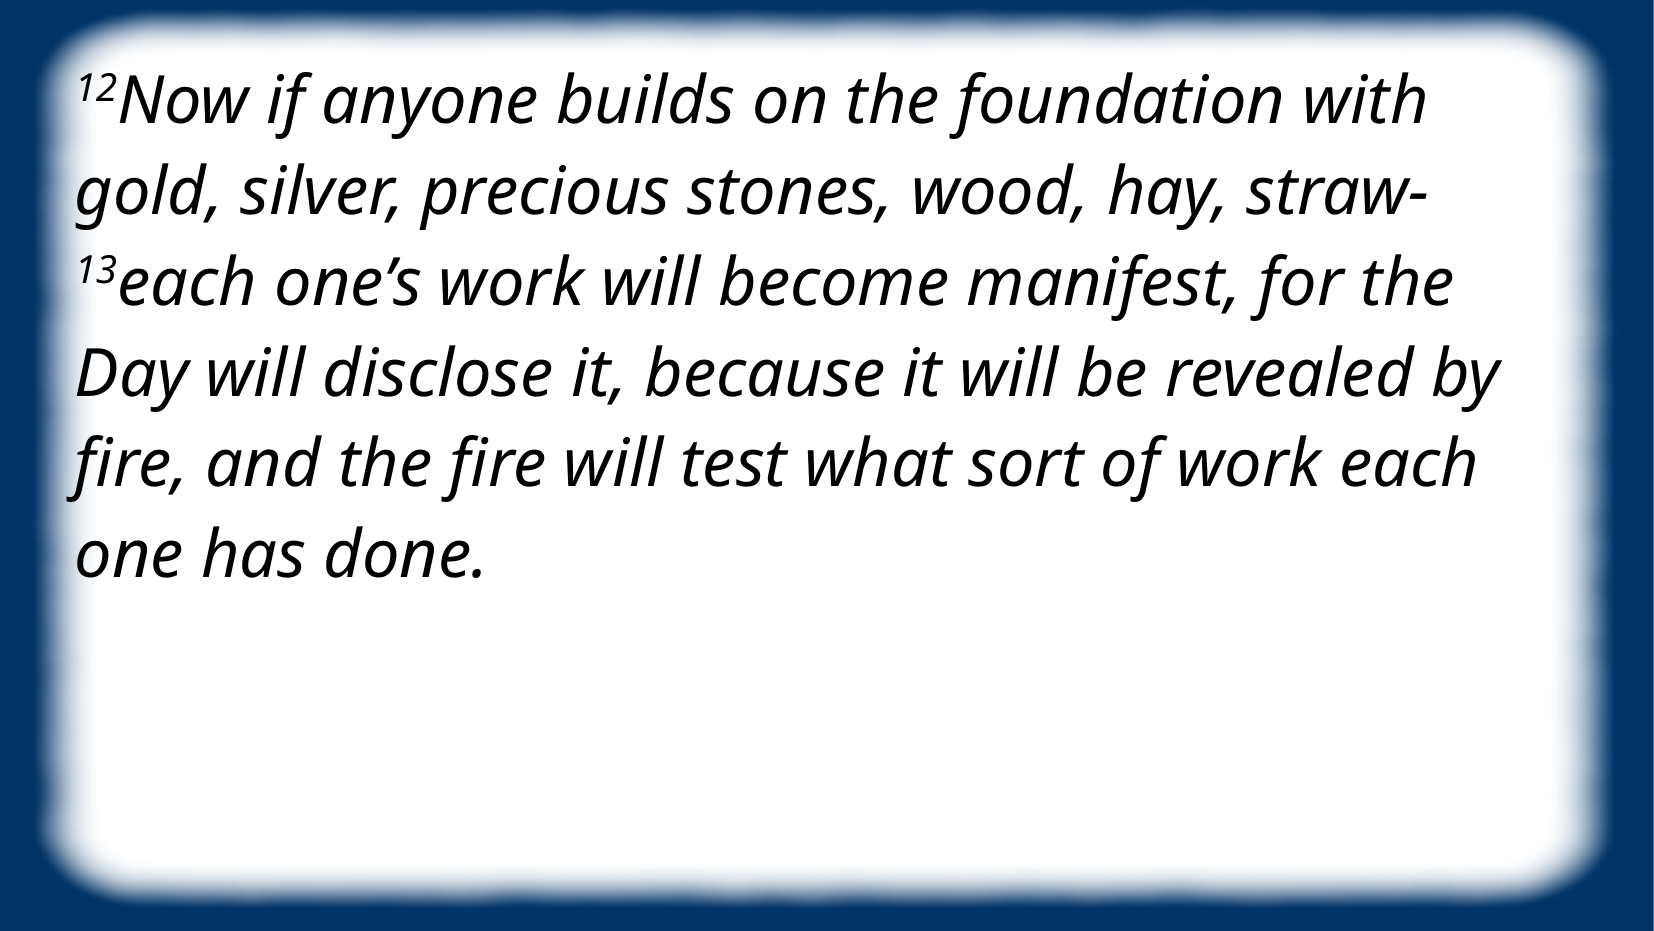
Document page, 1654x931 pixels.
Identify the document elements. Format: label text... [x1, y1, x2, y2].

text_box 12Now if anyone builds on the foundation with gold, silver, precious stones, wood, hay, straw- 13each one’s work will become manifest, for the Day will disclose it, because it will be revealed by fire, and the fire will test what sort of work each one has done. [60, 45, 1576, 593]
picture [0, 0, 1654, 931]
